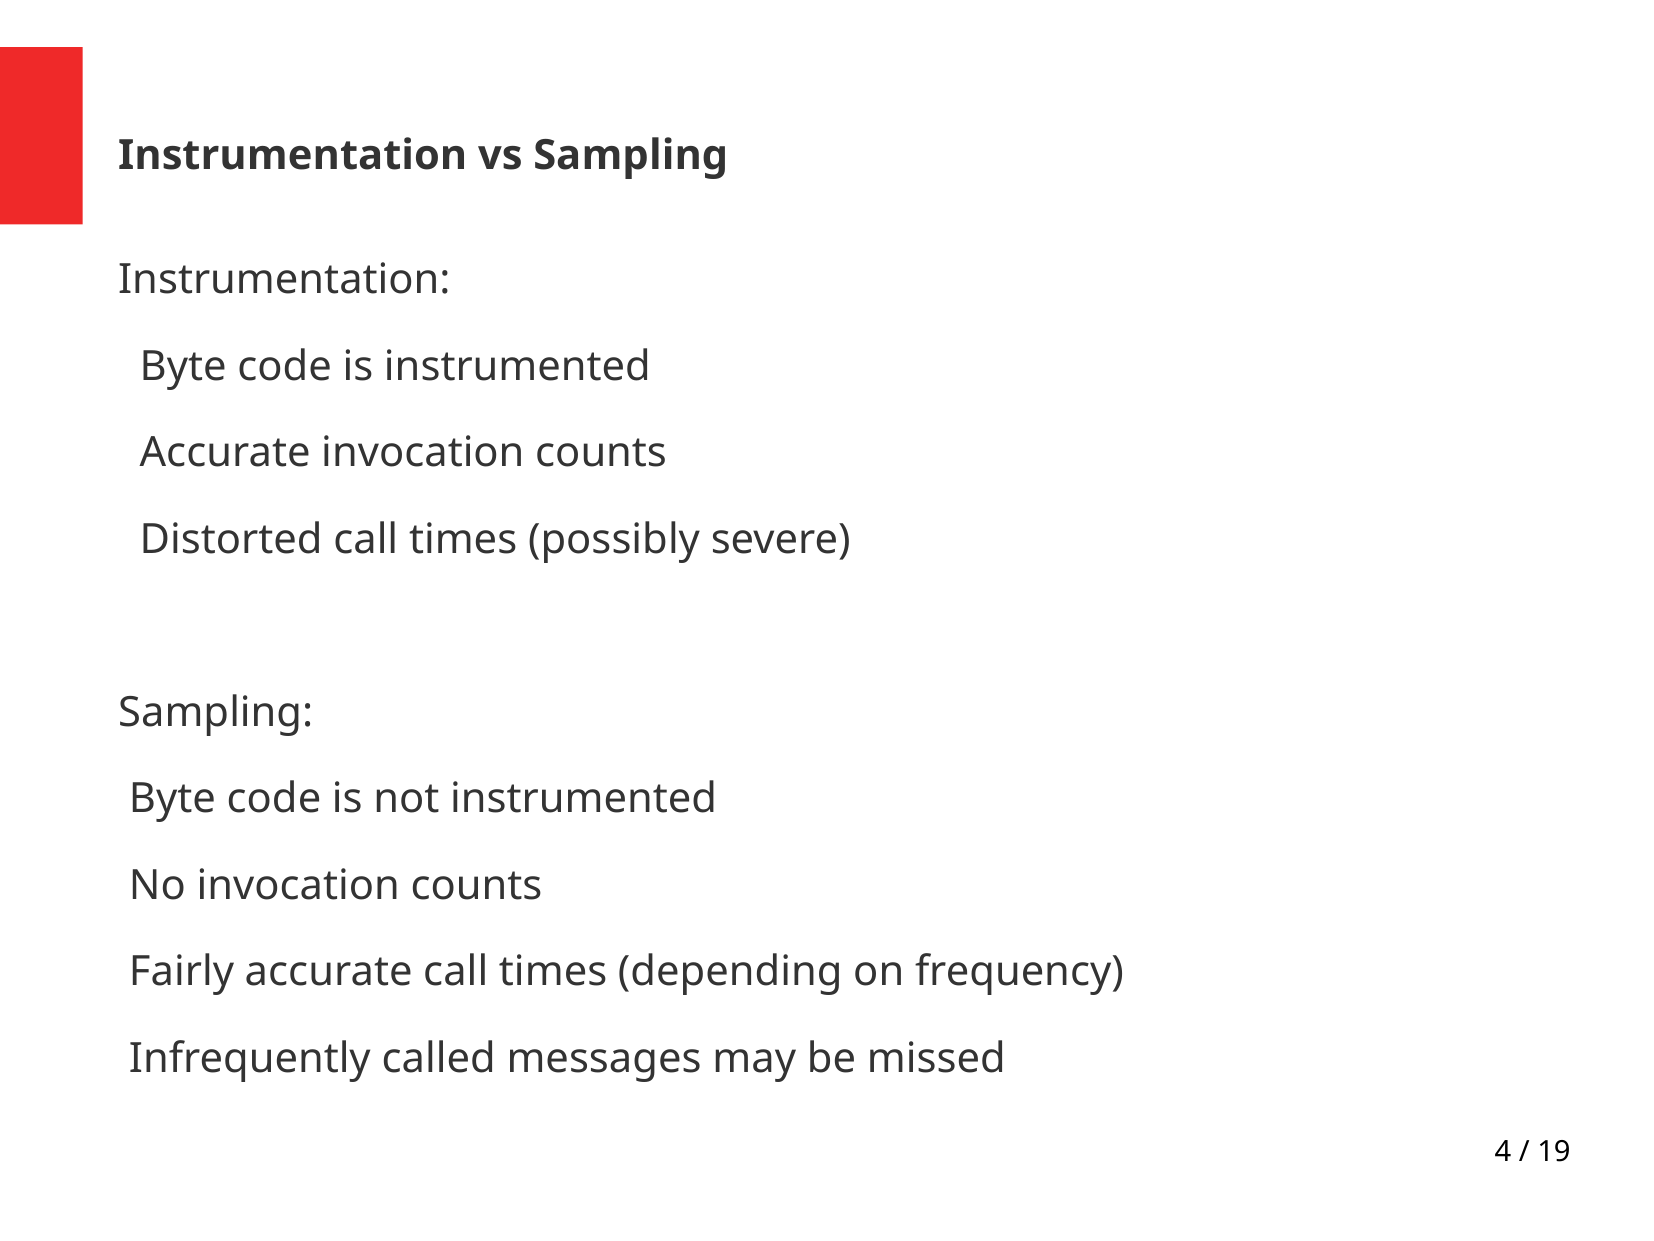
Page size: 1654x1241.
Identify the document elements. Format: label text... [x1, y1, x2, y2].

title Instrumentation vs Sampling [118, 49, 1571, 257]
list Instrumentation: Byte code is instrumented Accurate invocation counts Distorted call times (possibly severe) Sampling: Byte code is not instrumented No invocation counts Fairly accurate call times (depending on frequency) Infrequently called messages may be missed [118, 249, 1536, 969]
